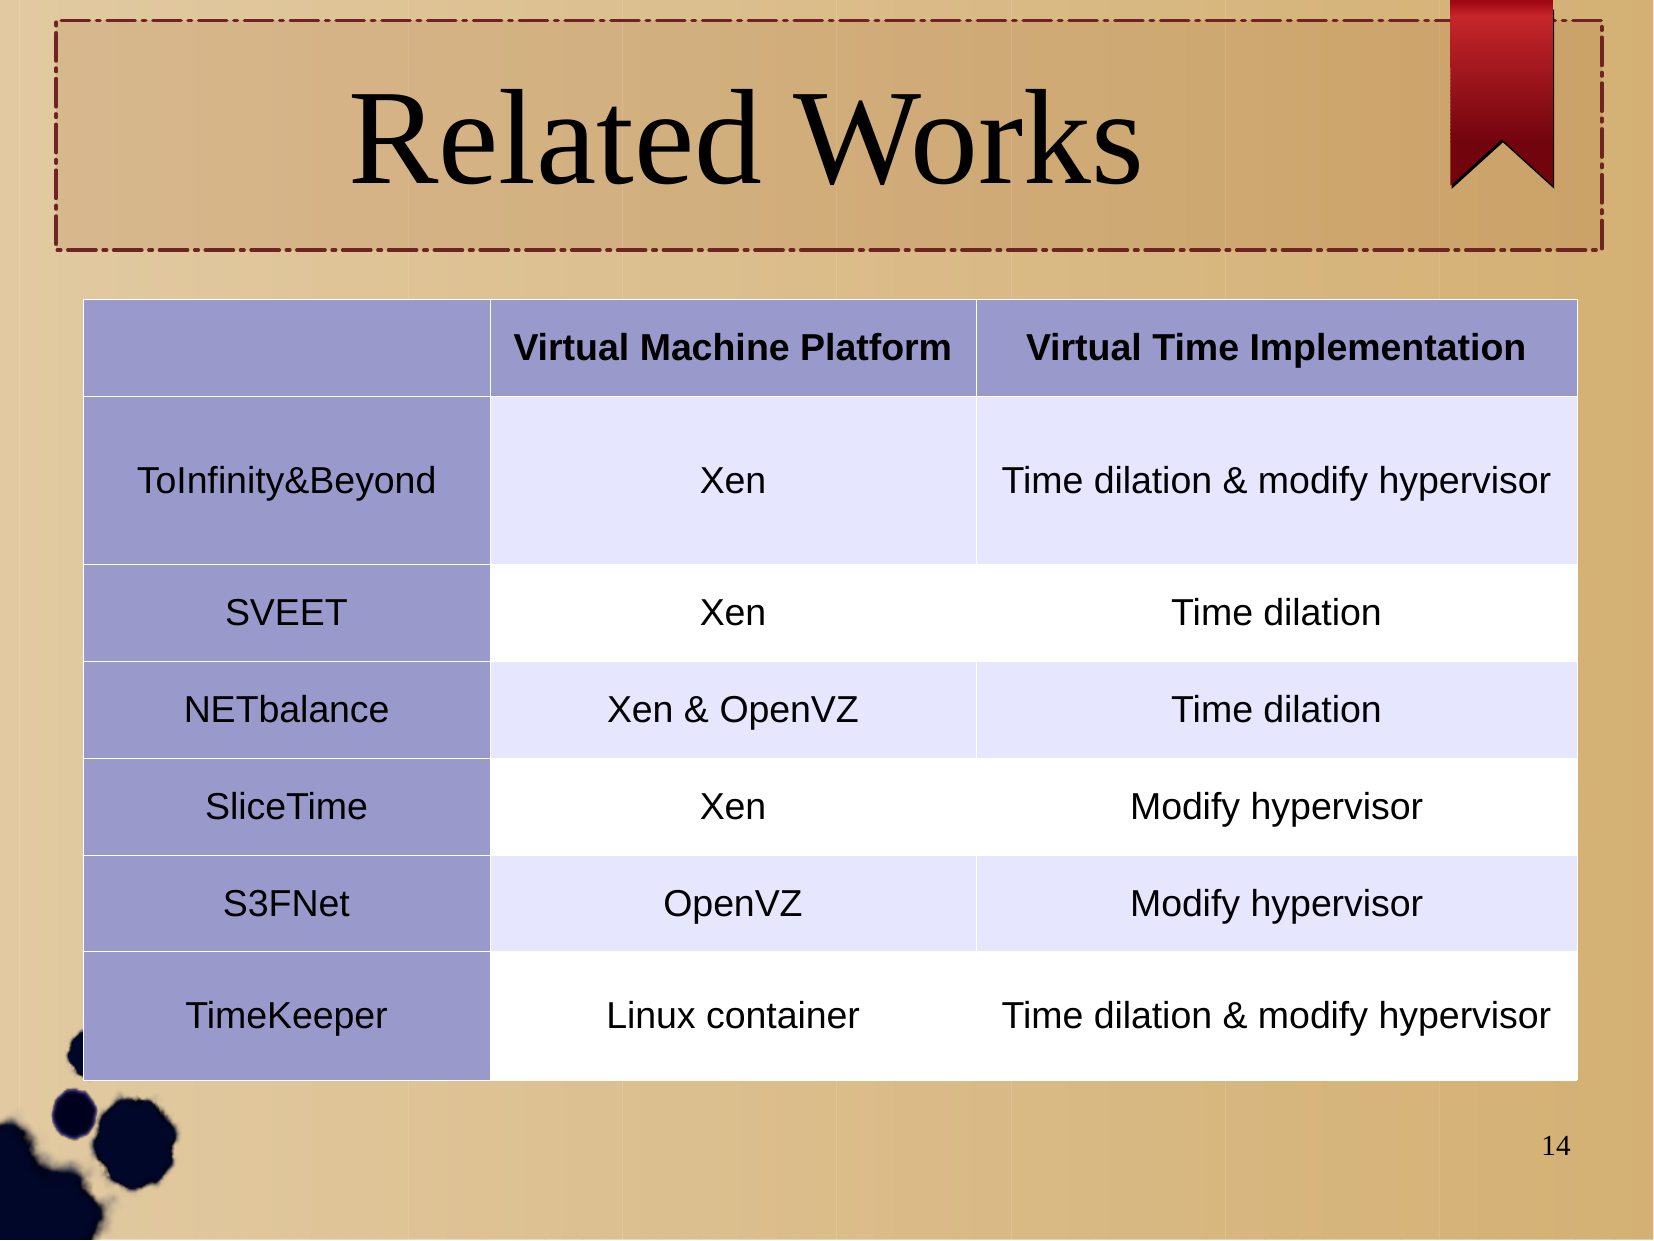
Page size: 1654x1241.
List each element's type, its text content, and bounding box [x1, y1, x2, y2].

table_header Virtual Time Implementation [977, 300, 1577, 396]
table_cell Modify hypervisor [977, 759, 1577, 855]
table_cell Linux container [491, 952, 976, 1080]
table_cell NETbalance [84, 662, 490, 758]
table_cell Modify hypervisor [977, 856, 1577, 951]
table_cell SVEET [84, 565, 490, 661]
table_cell Time dilation & modify hypervisor [977, 952, 1577, 1080]
table_cell ToInfinity&Beyond [84, 397, 490, 564]
table_cell S3FNet [84, 856, 490, 951]
table_cell SliceTime [84, 759, 490, 855]
table_cell OpenVZ [491, 856, 976, 951]
table_cell Time dilation [977, 565, 1577, 661]
table_cell Xen [491, 759, 976, 855]
title Related Works [82, 47, 1412, 229]
table_header Virtual Machine Platform [491, 300, 976, 396]
table_cell Time dilation & modify hypervisor [977, 397, 1577, 564]
table_cell Time dilation [977, 662, 1577, 758]
table_cell Xen [491, 397, 976, 564]
table_cell Xen [491, 565, 976, 661]
table_cell Xen & OpenVZ [491, 662, 976, 758]
table_header [84, 300, 490, 396]
table_cell TimeKeeper [84, 952, 490, 1080]
